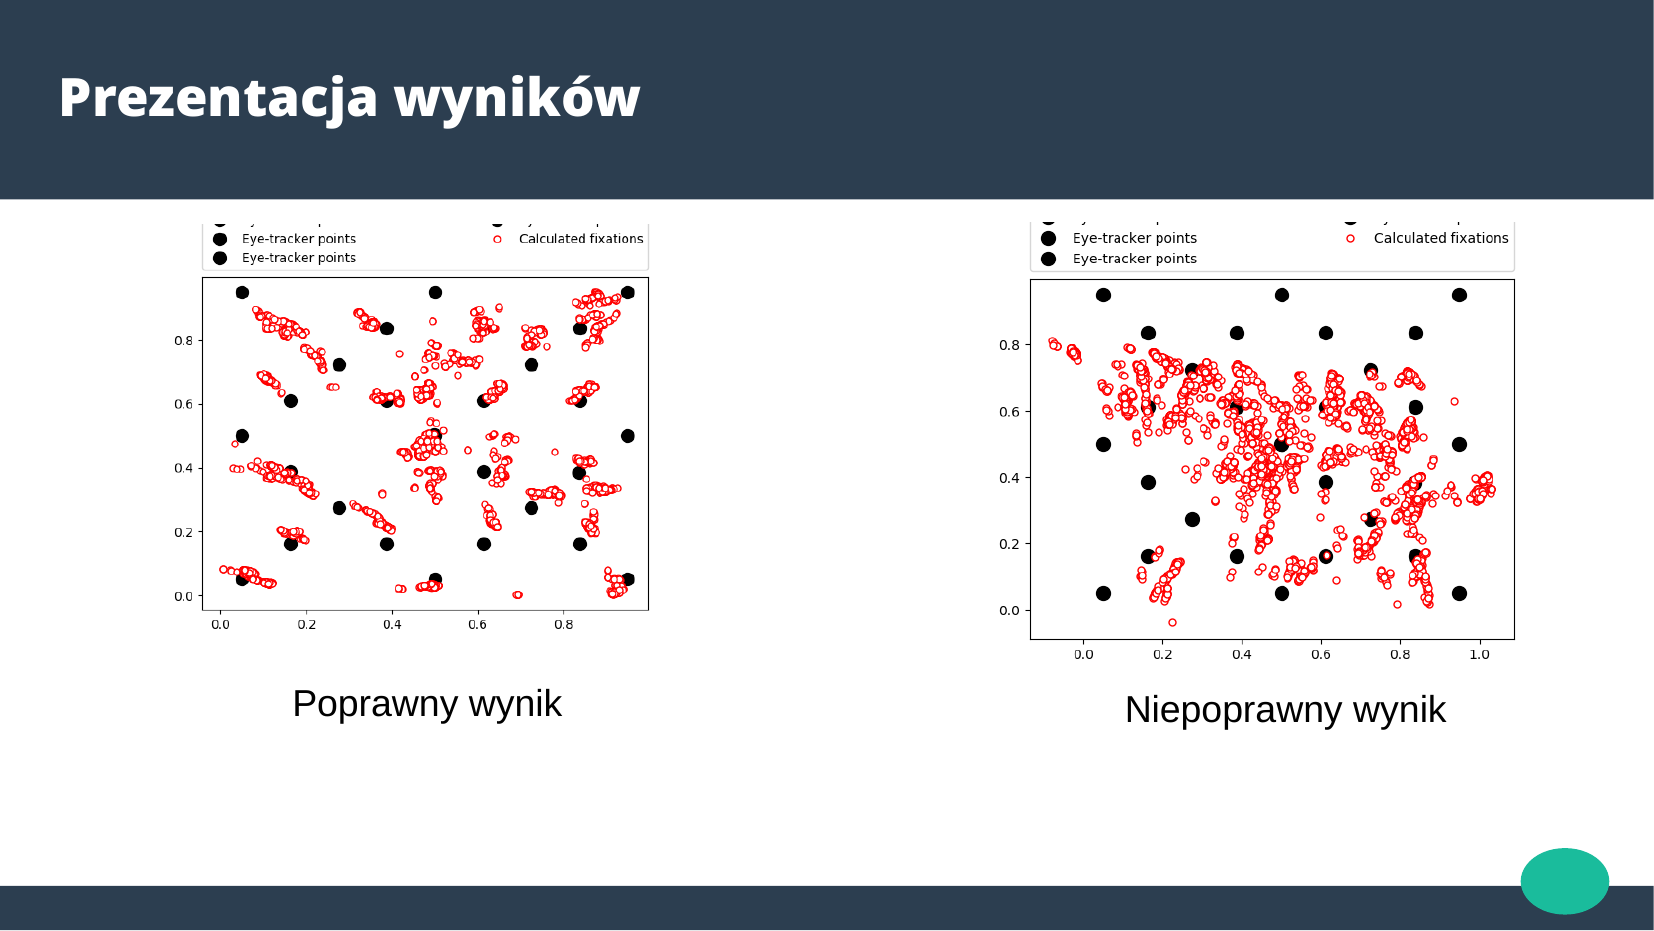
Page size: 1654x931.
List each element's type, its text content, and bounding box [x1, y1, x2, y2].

text_box Poprawny wynik [75, 675, 781, 732]
picture [130, 224, 706, 657]
title Prezentacja wyników [59, 37, 1595, 156]
picture [951, 222, 1576, 691]
text_box Niepoprawny wynik [1110, 681, 1471, 781]
